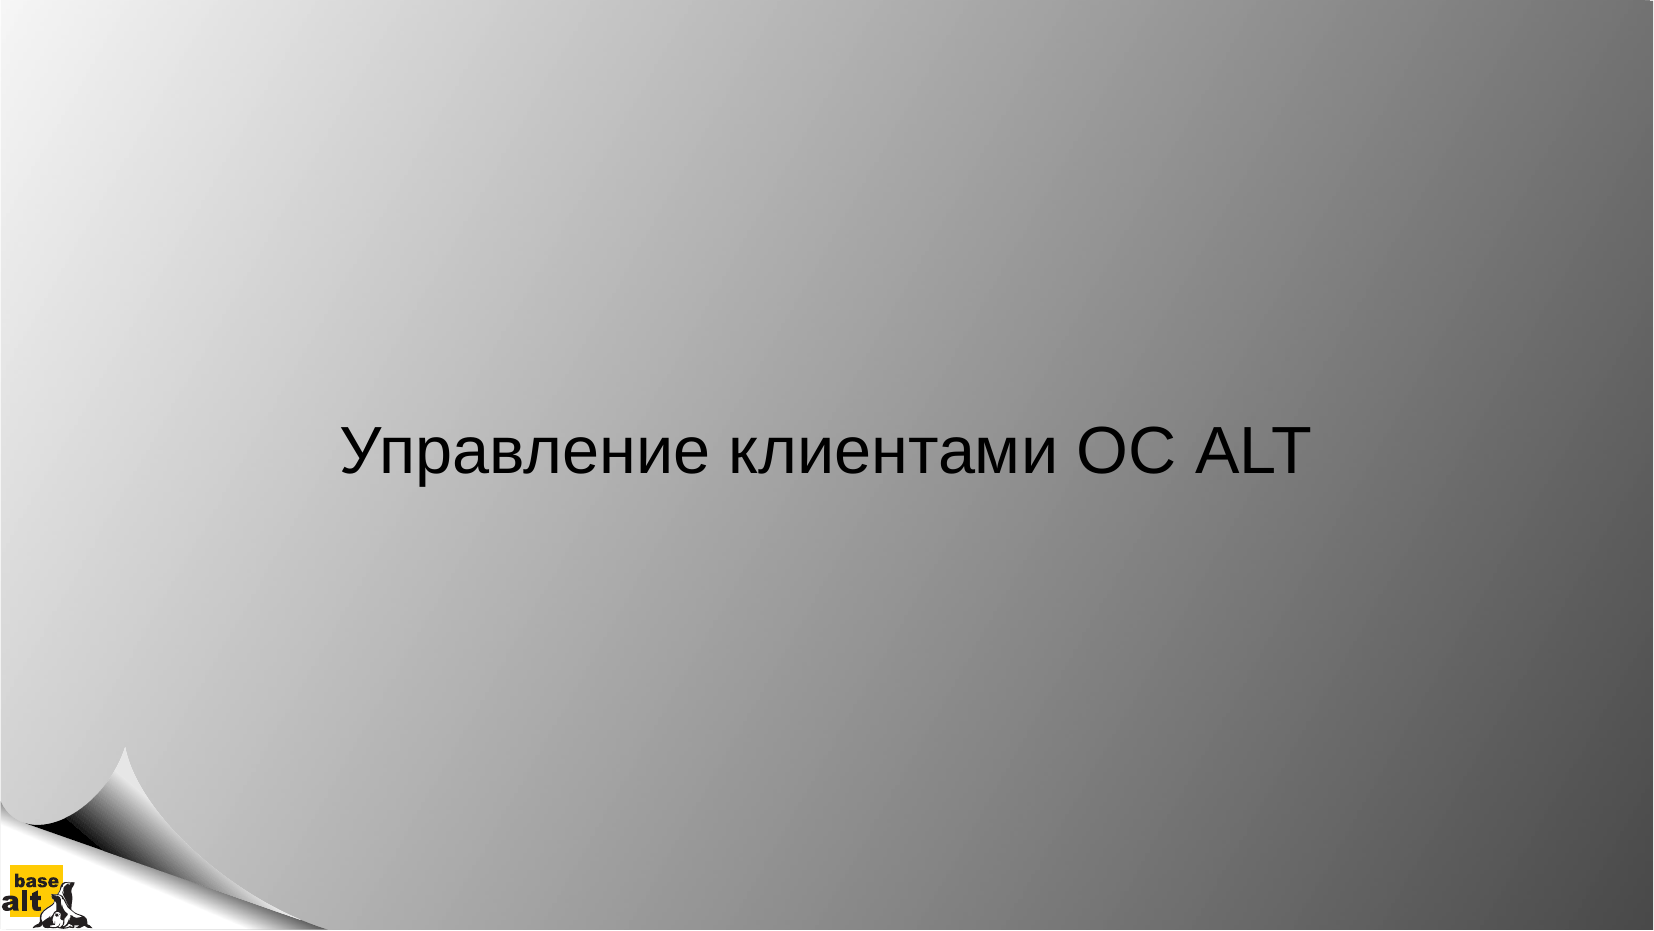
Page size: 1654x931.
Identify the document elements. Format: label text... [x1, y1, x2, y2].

subtitle Управление клиентами ОС ALT [82, 180, 1571, 721]
